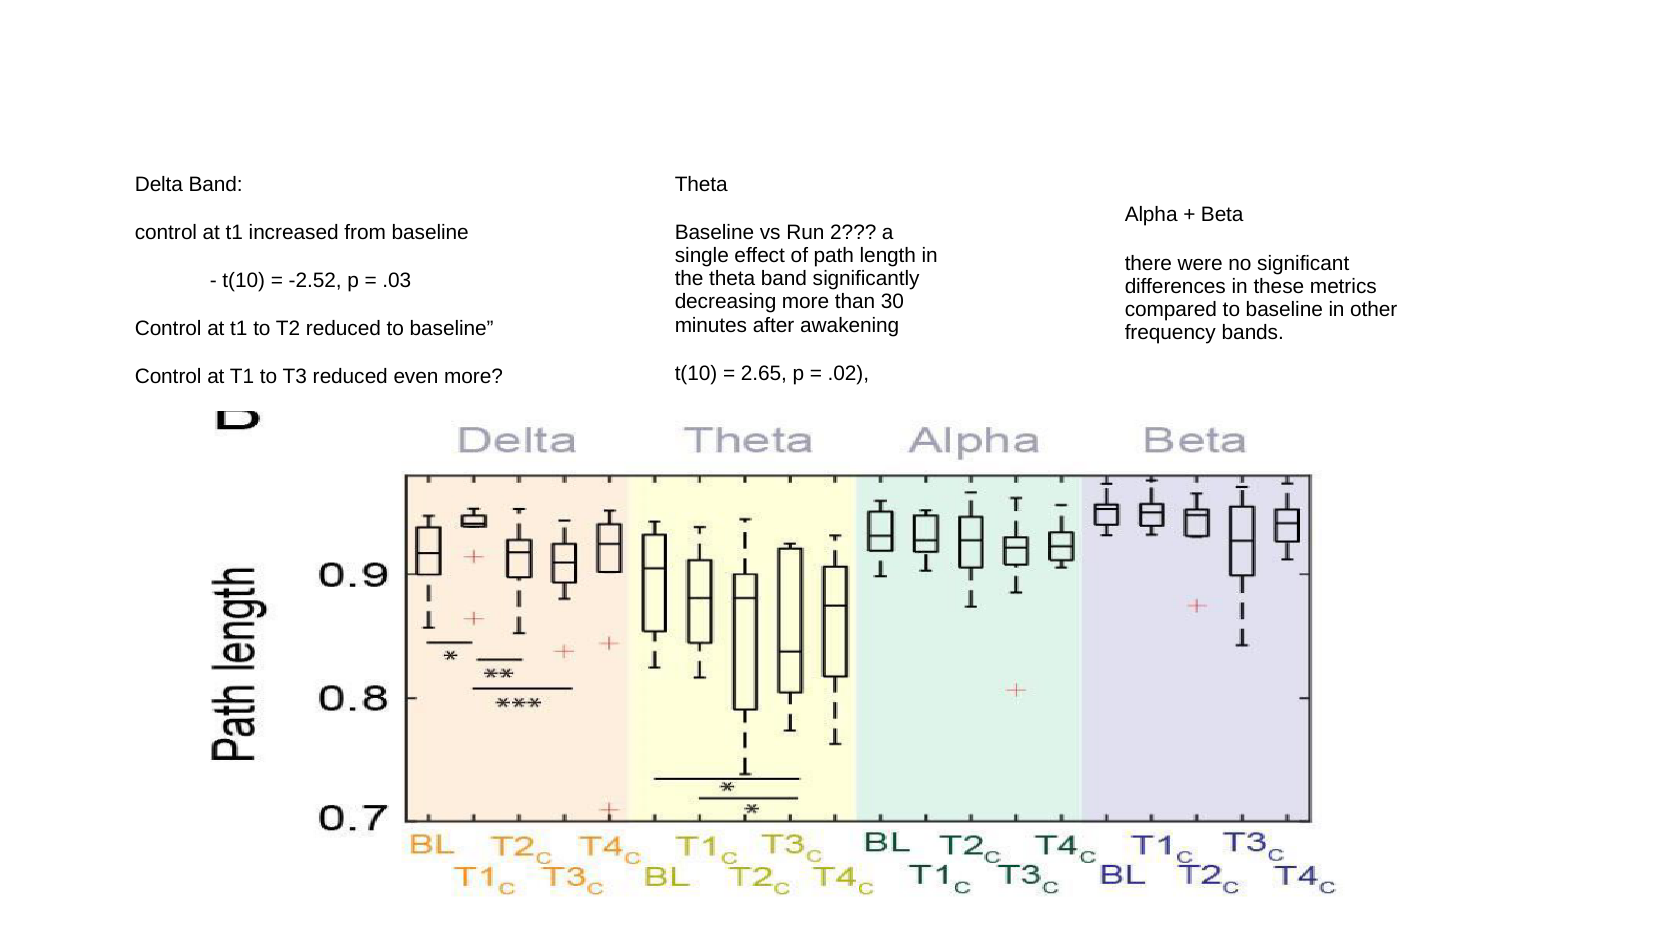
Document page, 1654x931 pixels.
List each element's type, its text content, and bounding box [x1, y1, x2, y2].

text_box Alpha + Beta there were no significant differences in these metrics compared to baseline in other frequency bands. [1110, 195, 1441, 400]
text_box Theta Baseline vs Run 2??? a single effect of path length in the theta band significantly decreasing more than 30 minutes after awakening t(10) = 2.65, p = .02), [660, 165, 961, 441]
picture [210, 411, 1351, 901]
text_box Delta Band: control at t1 increased from baseline - t(10) = -2.52, p = .03 Control at t1 to T2 reduced to baseline” Control at T1 to T3 reduced even more? [120, 165, 577, 436]
